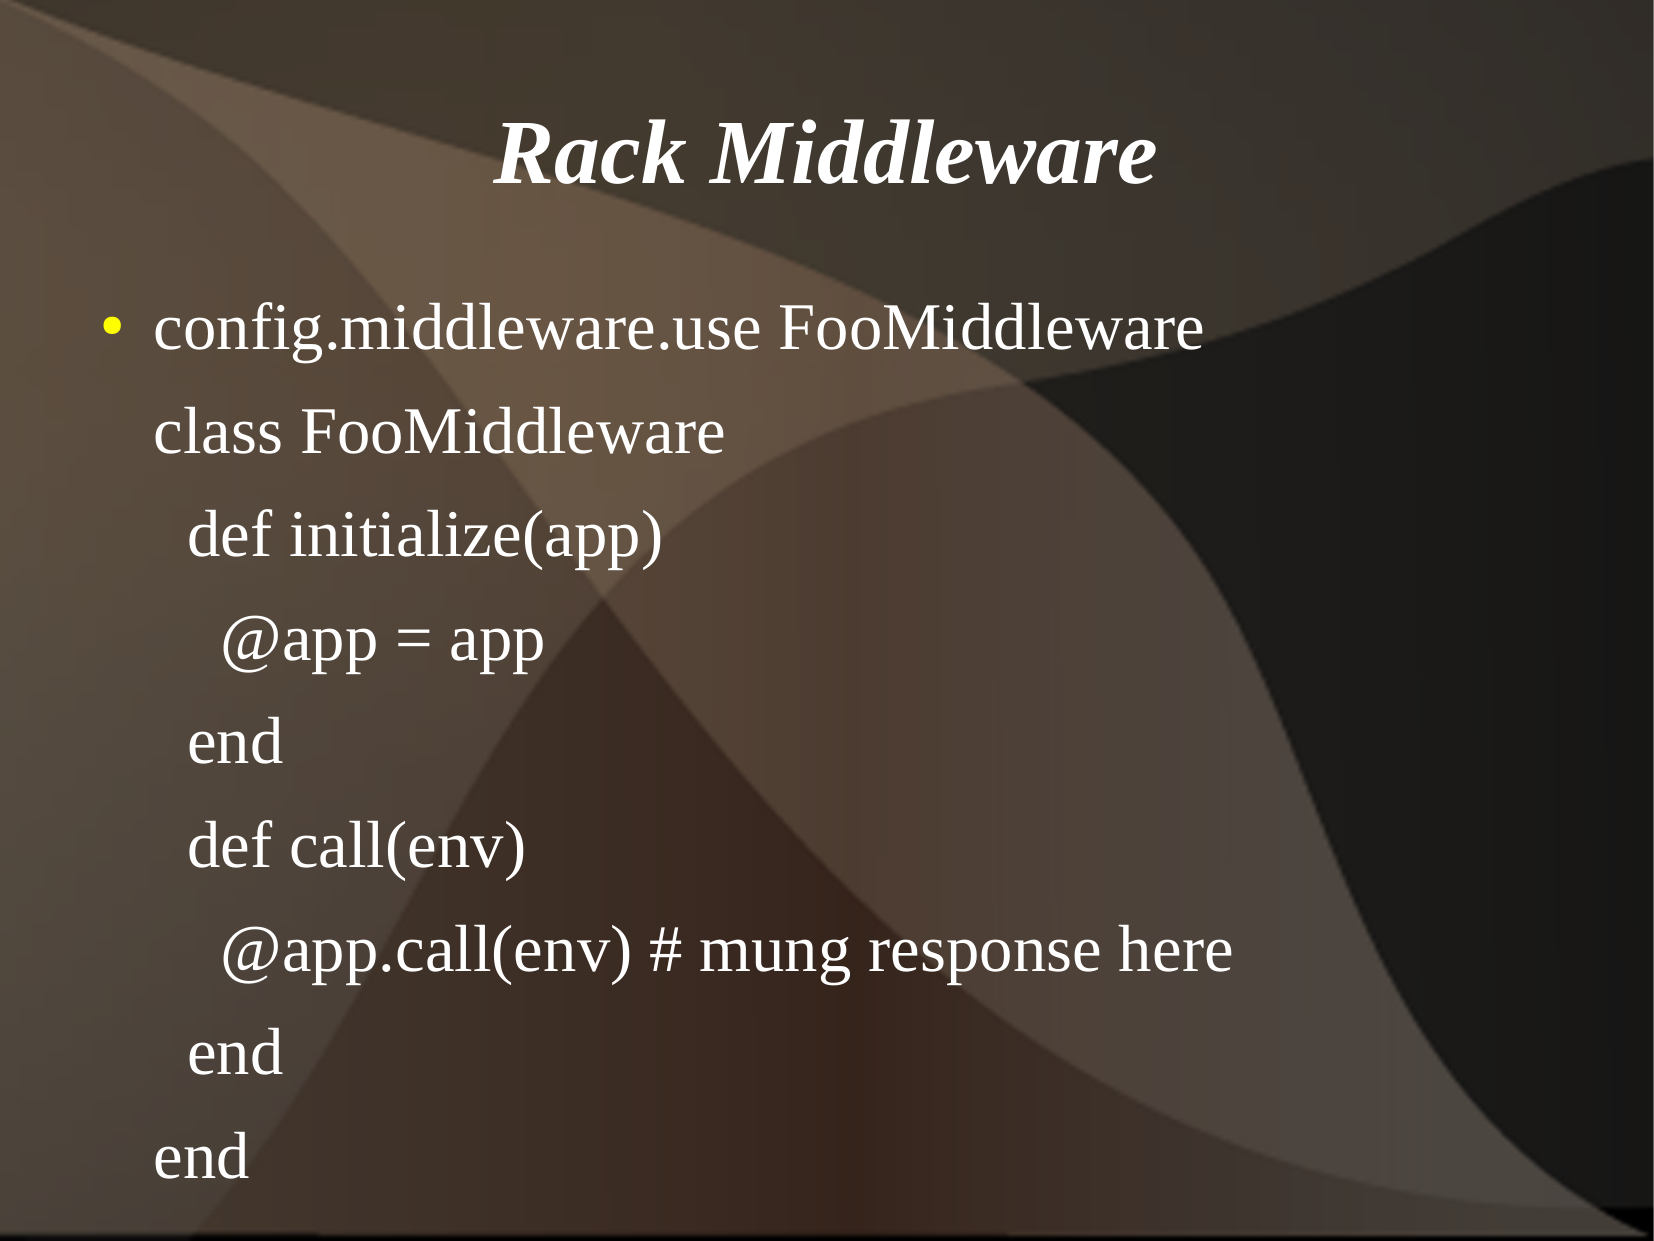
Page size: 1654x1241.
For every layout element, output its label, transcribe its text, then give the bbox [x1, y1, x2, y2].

title Rack Middleware [82, 56, 1571, 250]
list config.middleware.use FooMiddleware class FooMiddleware def initialize(app) @app = app end def call(env) @app.call(env) # mung response here end end [82, 290, 1571, 1193]
picture [0, 0, 1654, 1241]
